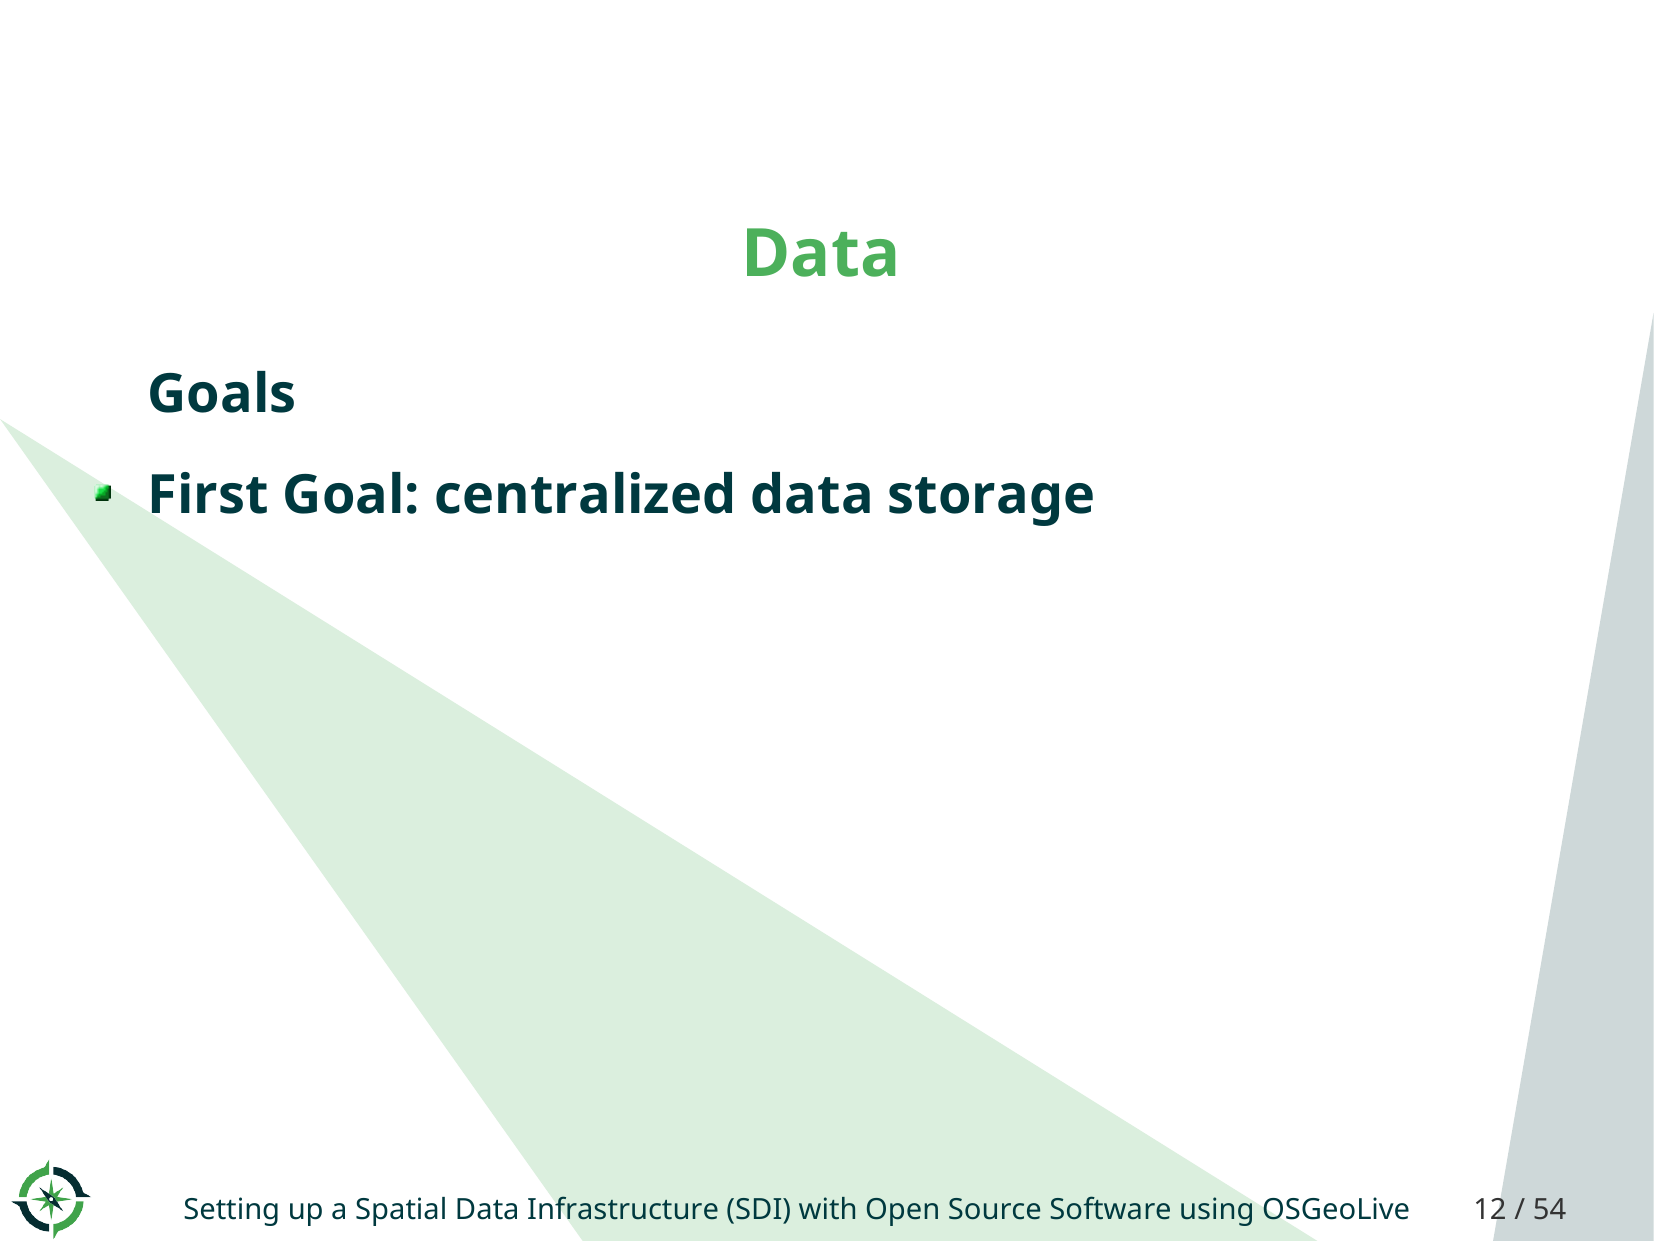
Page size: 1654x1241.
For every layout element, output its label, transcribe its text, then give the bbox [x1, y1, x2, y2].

picture [10, 1158, 92, 1240]
list Goals First Goal: centralized data storage [76, 354, 1565, 1205]
title Data [76, 177, 1565, 325]
